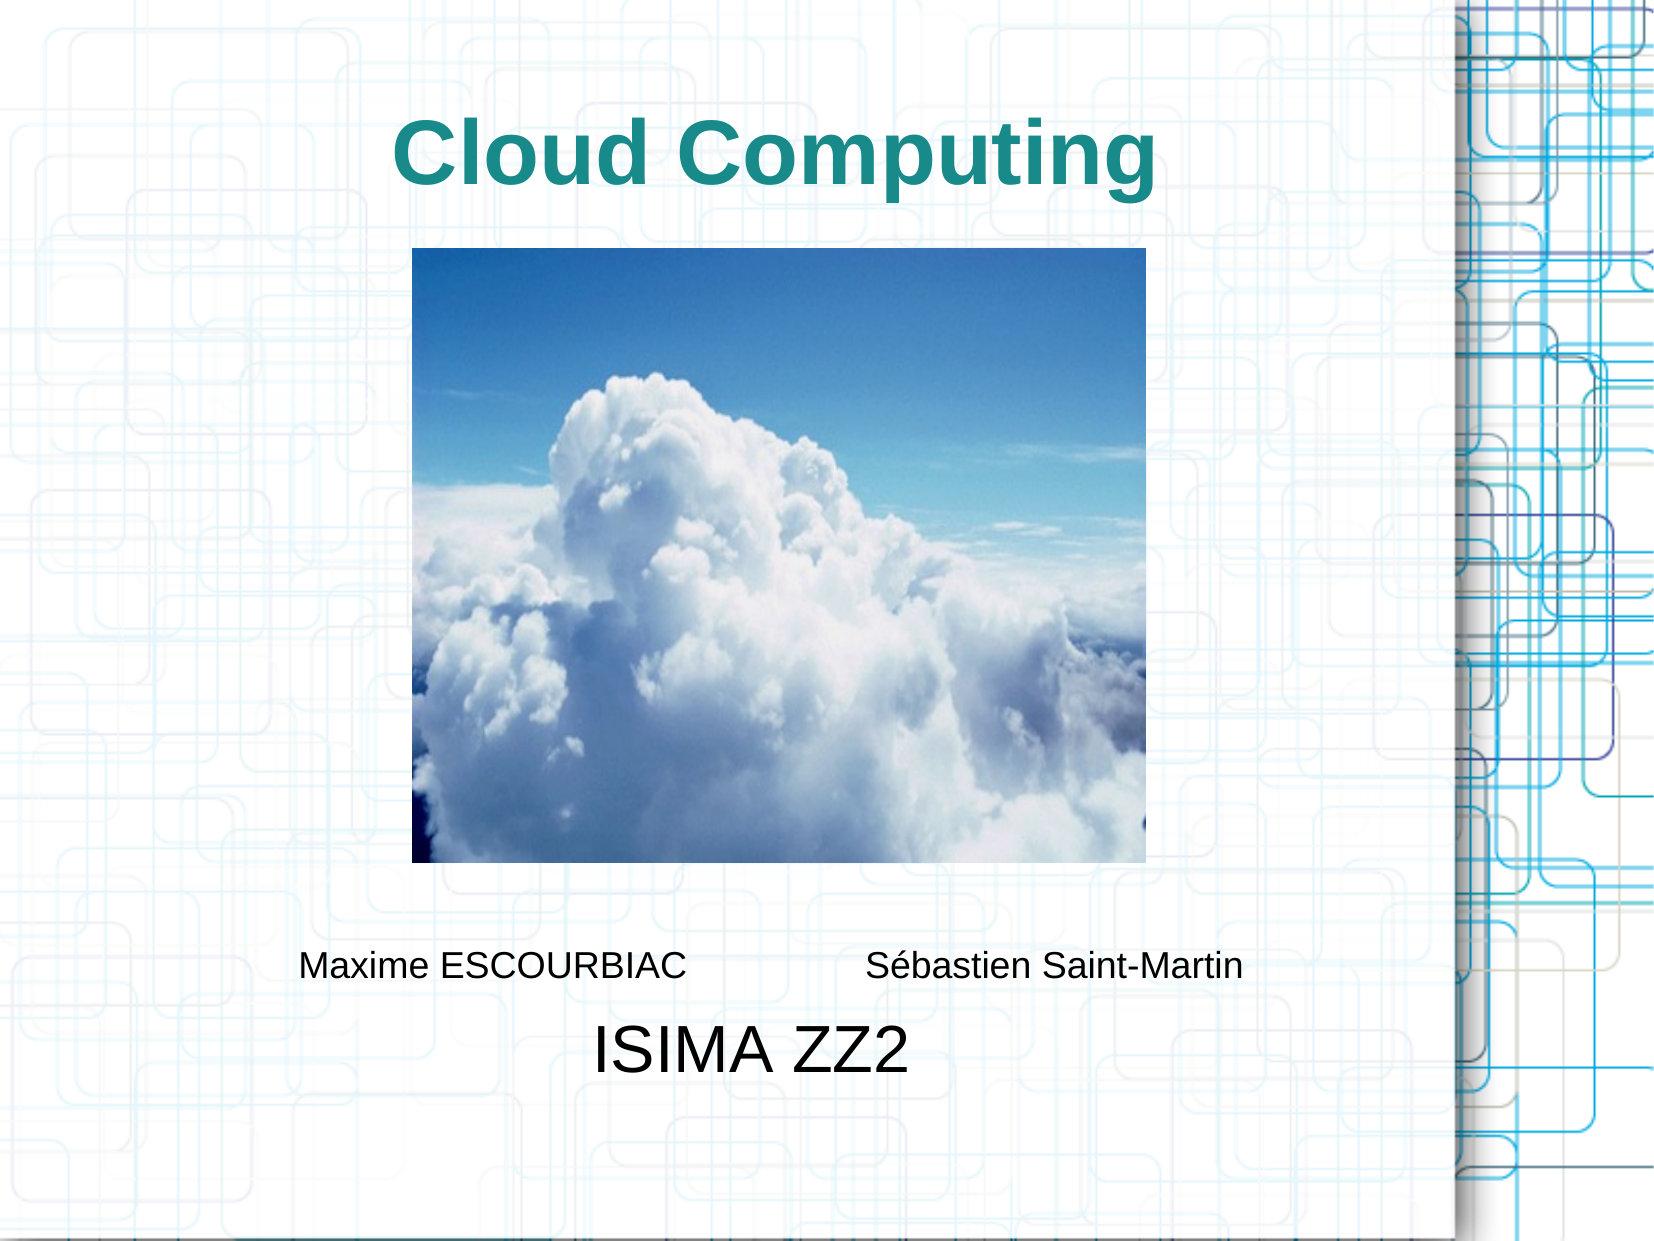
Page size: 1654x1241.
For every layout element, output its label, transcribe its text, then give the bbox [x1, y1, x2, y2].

picture [0, 0, 1654, 1241]
list ISIMA ZZ2 [262, 1012, 1313, 1192]
title Cloud Computing [59, 49, 1418, 257]
text_box Maxime ESCOURBIAC Sébastien Saint-Martin [262, 937, 1276, 995]
